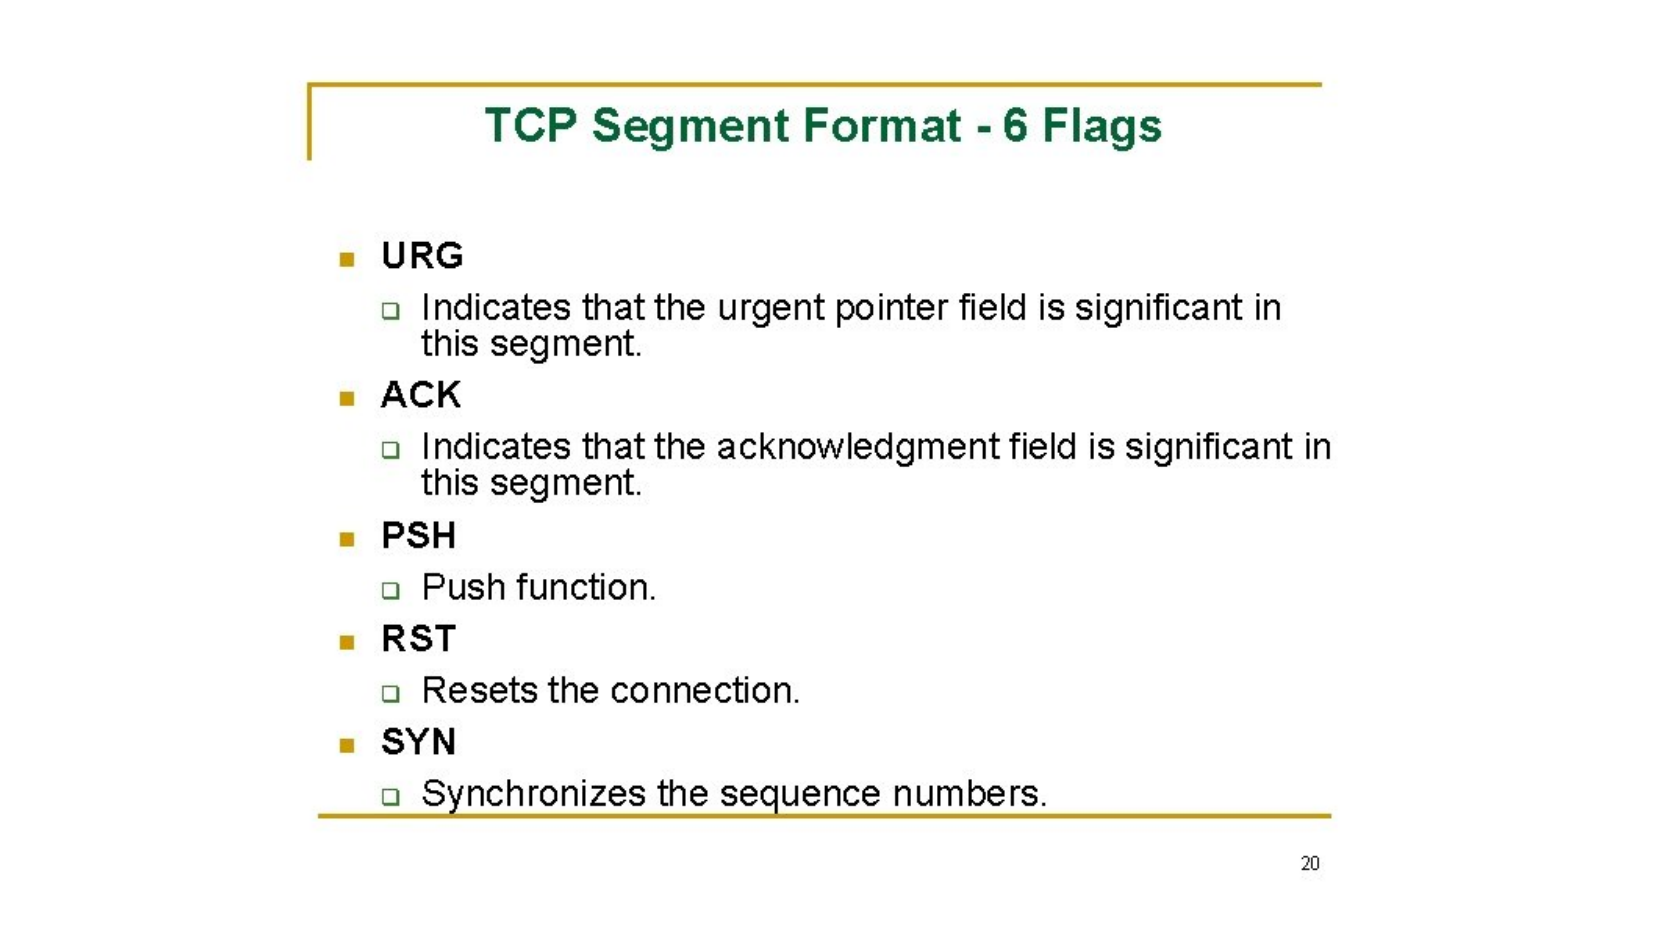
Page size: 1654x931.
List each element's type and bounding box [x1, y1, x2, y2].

picture [262, 56, 1388, 901]
